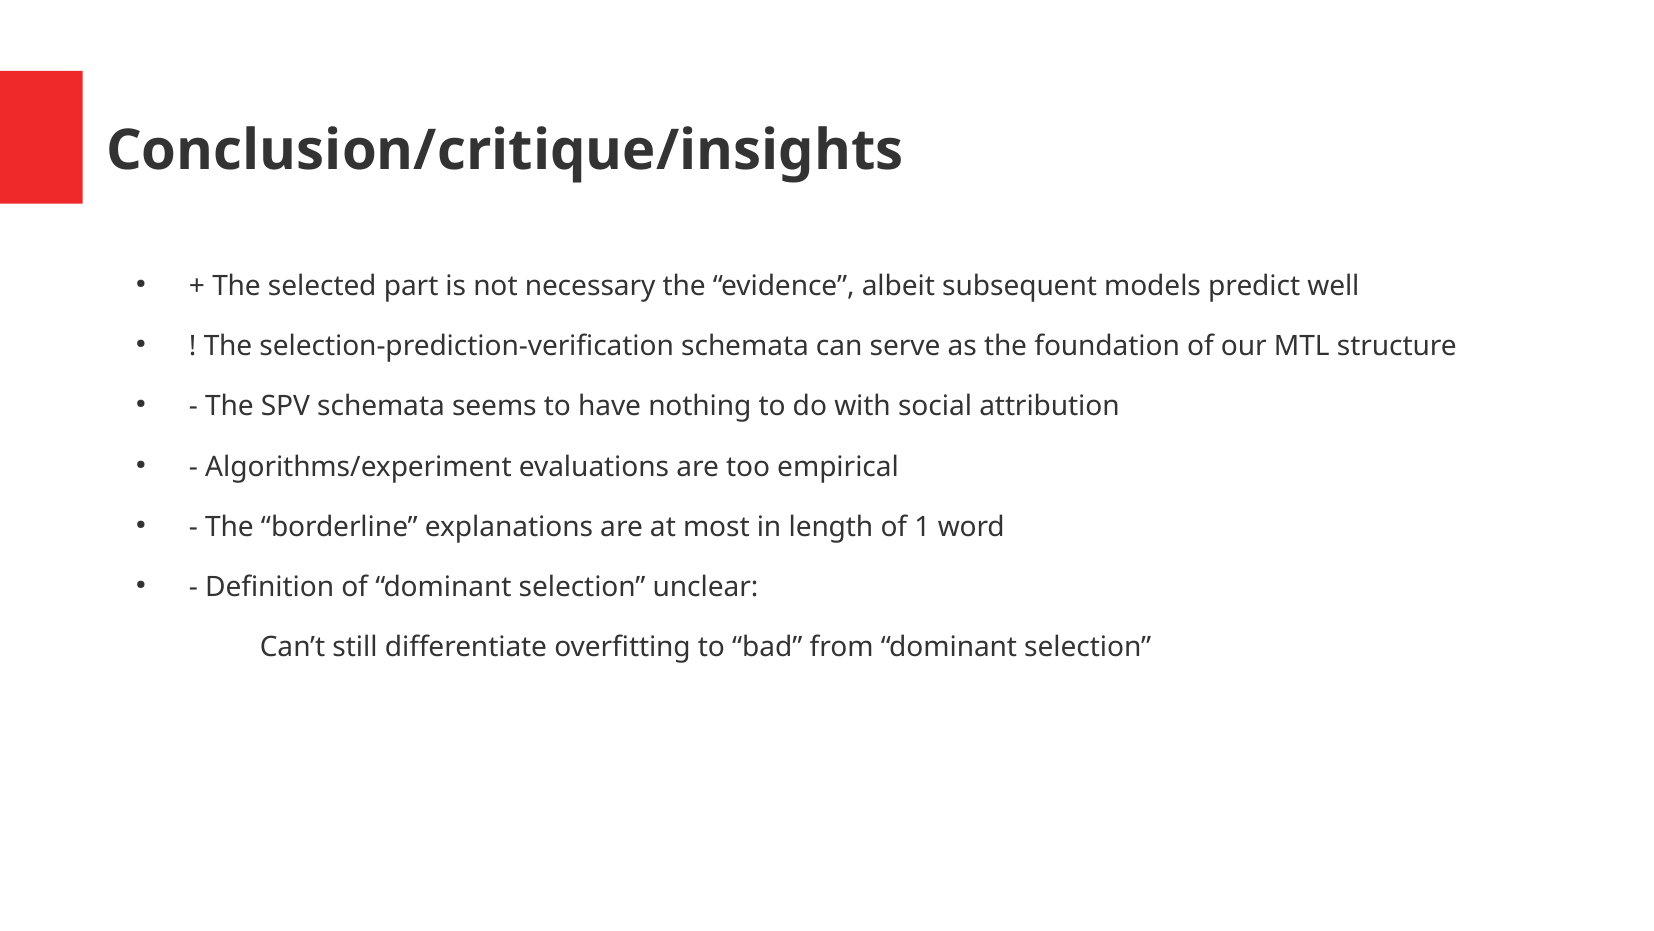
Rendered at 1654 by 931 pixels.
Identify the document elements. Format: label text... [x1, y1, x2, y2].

list + The selected part is not necessary the “evidence”, albeit subsequent models predict well ! The selection-prediction-verification schemata can serve as the foundation of our MTL structure - The SPV schemata seems to have nothing to do with social attribution - Algorithms/experiment evaluations are too empirical - The “borderline” explanations are at most in length of 1 word - Definition of “dominant selection” unclear: Can’t still differentiate overfitting to “bad” from “dominant selection” [118, 265, 1524, 709]
title Conclusion/critique/insights [106, 59, 1512, 237]
